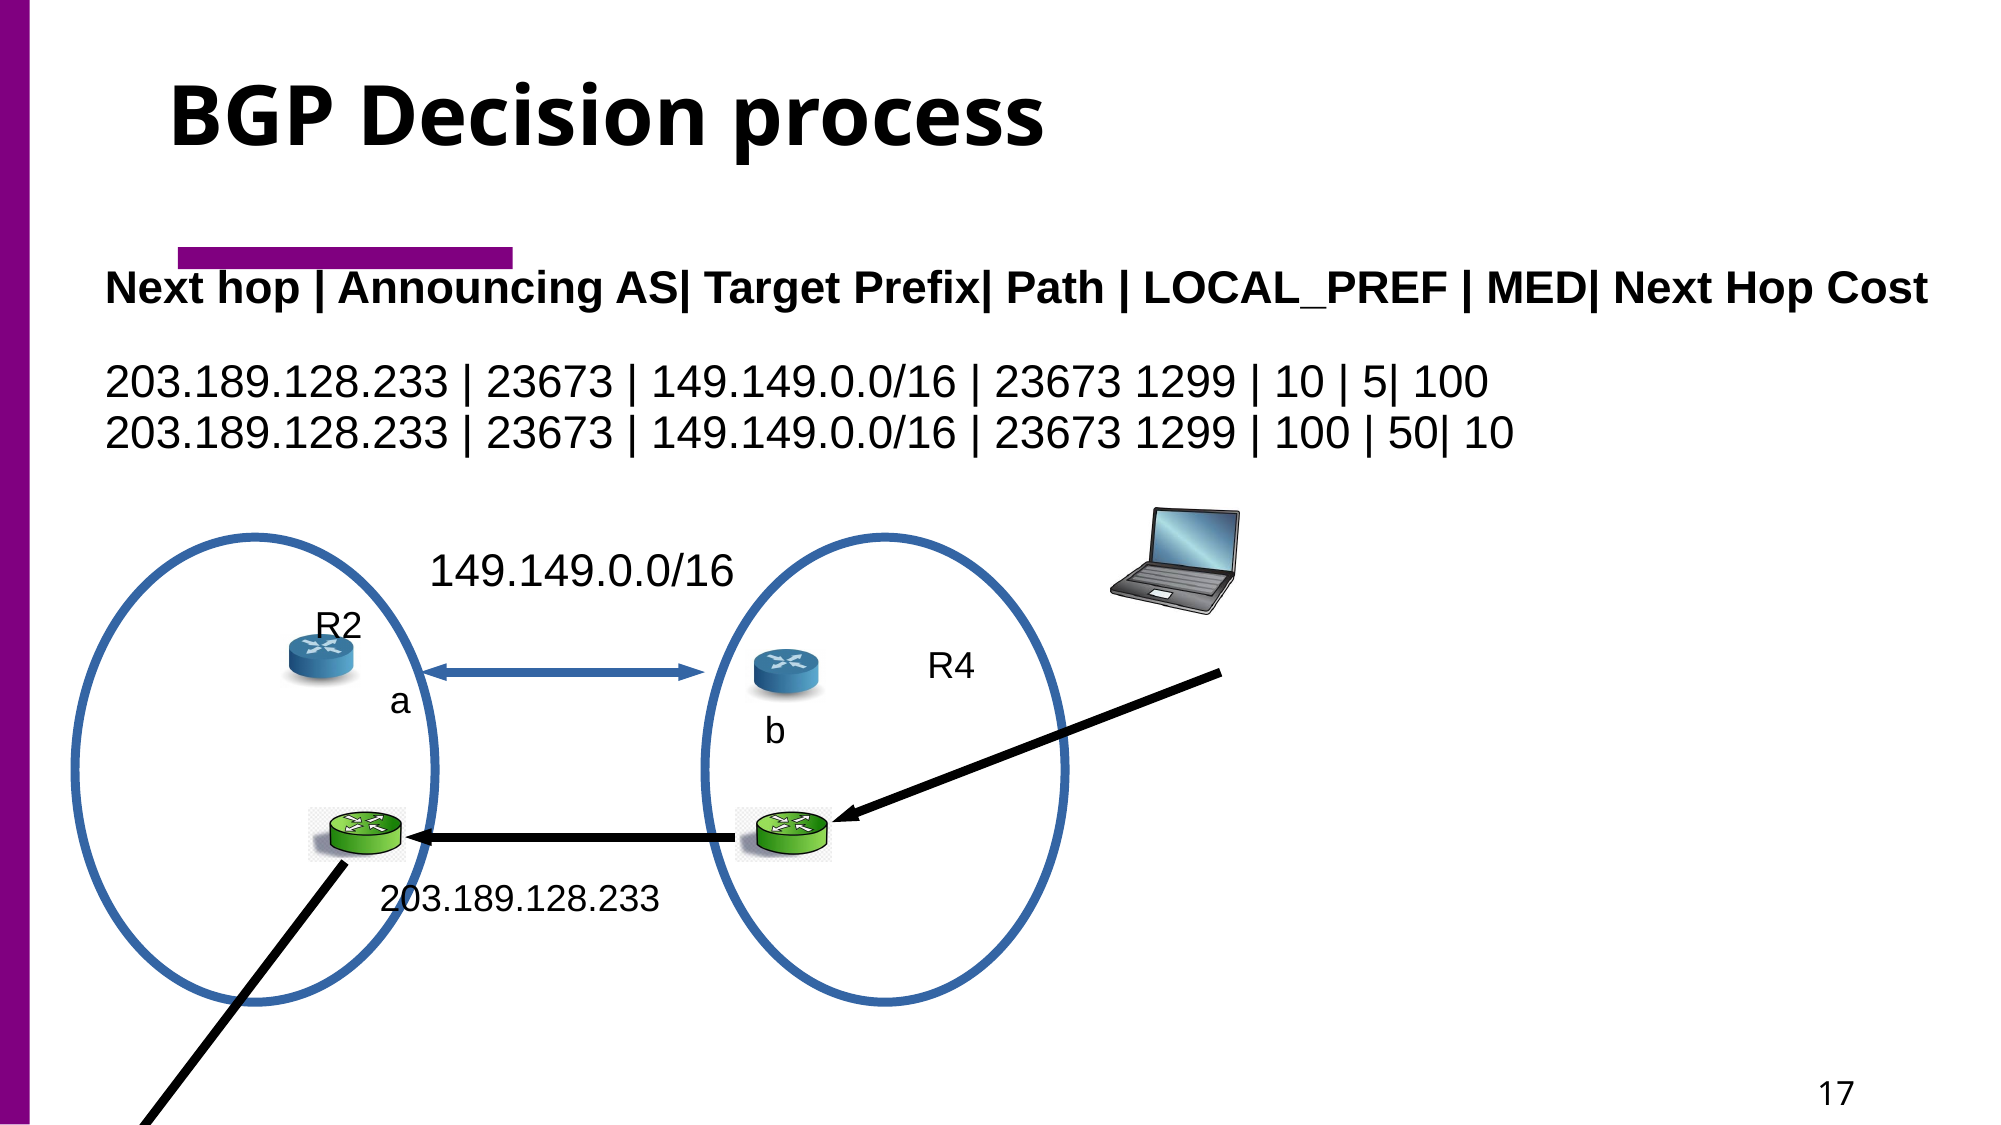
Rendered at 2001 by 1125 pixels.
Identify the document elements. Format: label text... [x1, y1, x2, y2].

text_box Next hop | Announcing AS| Target Prefix| Path | LOCAL_PREF | MED| Next Hop Cost 203.189.128.233 | 23673 | 149.149.0.0/16 | 23673 1299 | 10 | 5| 100 203.189.128.233 | 23673 | 149.149.0.0/16 | 23673 1299 | 100 | 50| 10 [90, 254, 2000, 517]
picture [308, 807, 406, 863]
title BGP Decision process [116, 39, 1591, 185]
text_box b [750, 703, 801, 759]
text_box R2 [300, 597, 378, 669]
text_box a [375, 672, 426, 729]
picture [280, 634, 361, 688]
picture [735, 807, 832, 863]
text_box R4 [912, 637, 991, 695]
picture [1110, 517, 1240, 616]
picture [745, 649, 826, 703]
text_box 149.149.0.0/16 [414, 537, 751, 604]
text_box 203.189.128.233 [364, 870, 676, 928]
